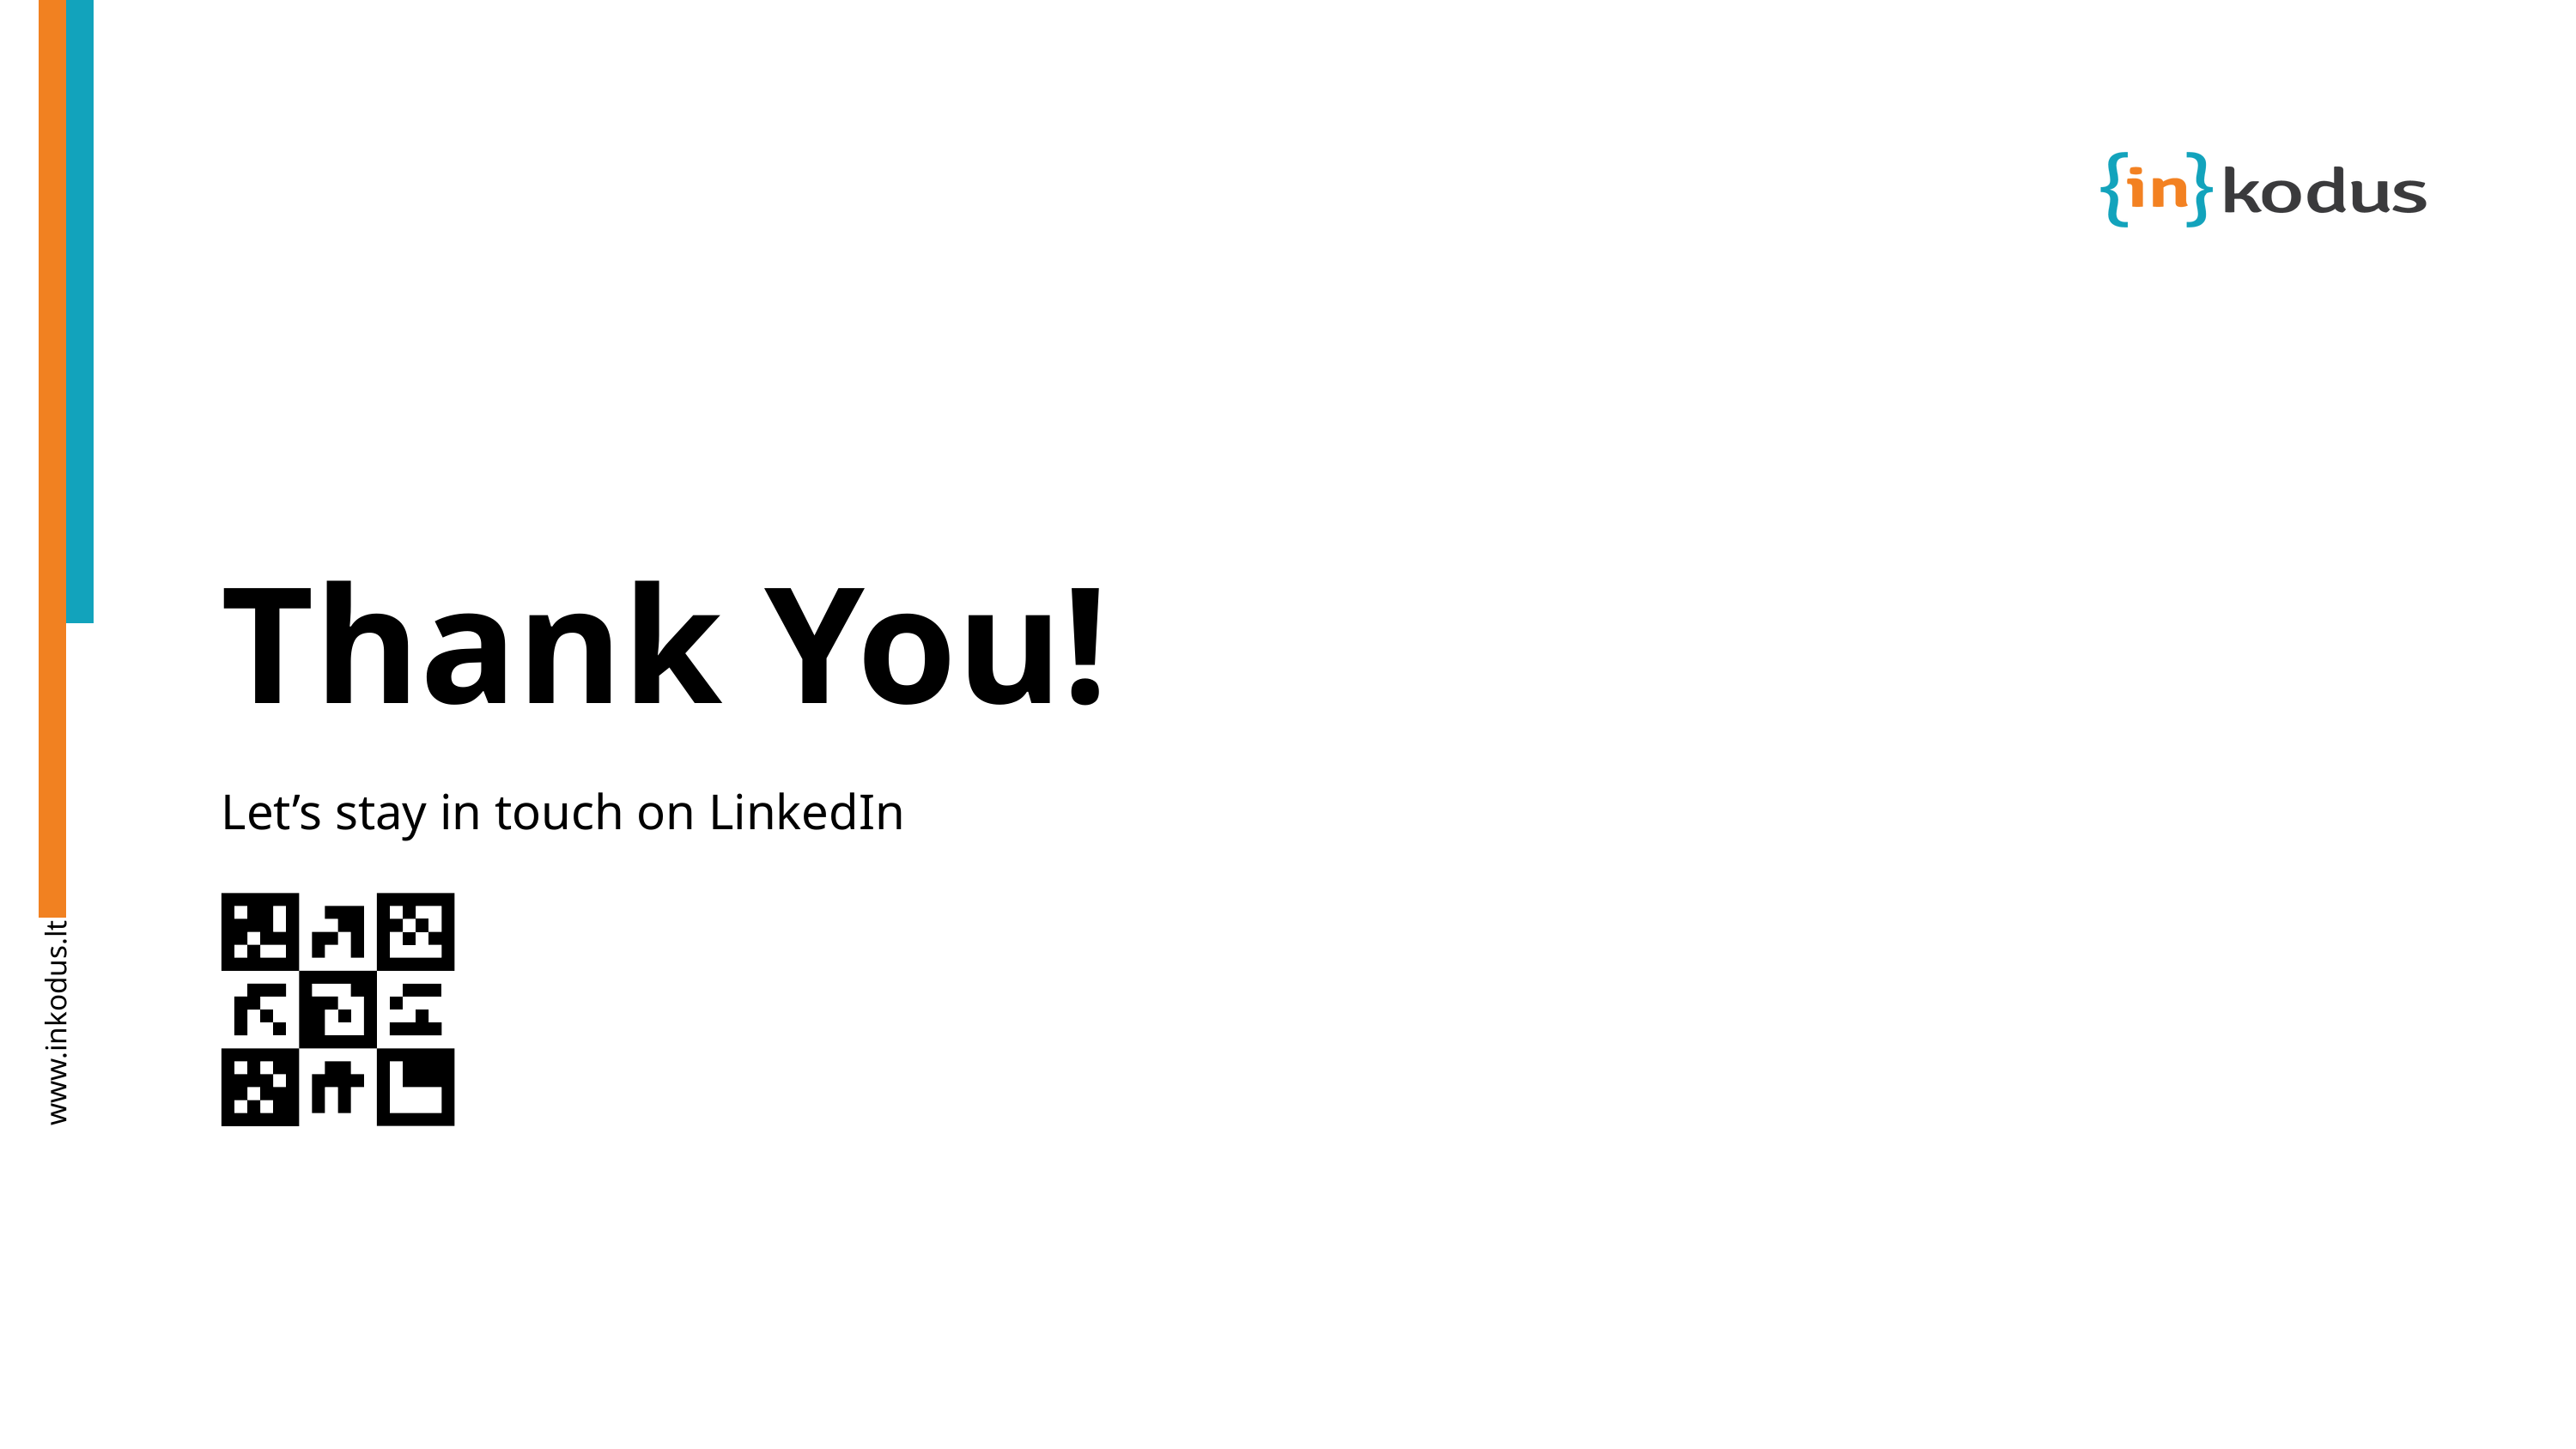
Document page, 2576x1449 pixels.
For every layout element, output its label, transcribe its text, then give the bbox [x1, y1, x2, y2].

text_box [2093, 144, 2432, 234]
text_box [221, 907, 455, 1126]
text_box [39, 0, 94, 918]
text_box www.inkodus.lt [32, 918, 72, 1126]
text_box Thank You! [221, 511, 1753, 737]
text_box Let’s stay in touch on LinkedIn [221, 771, 953, 907]
